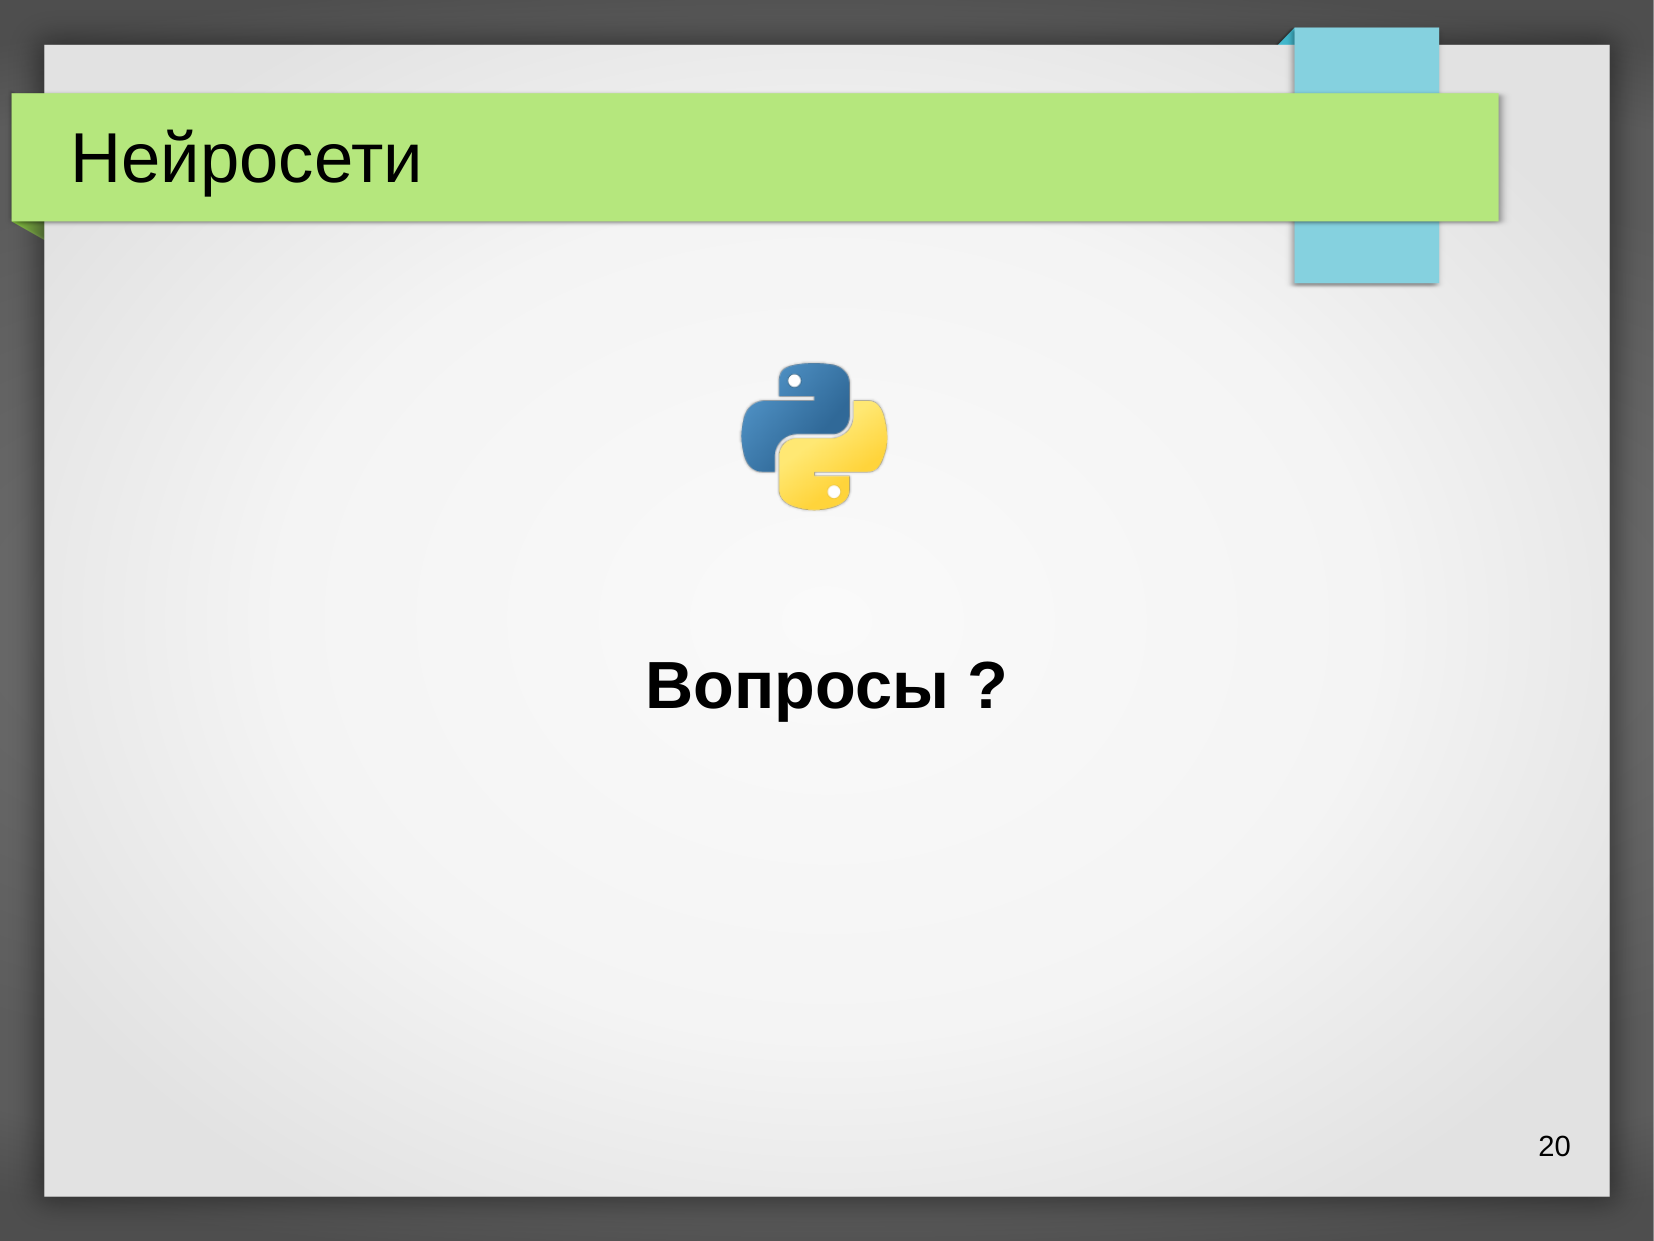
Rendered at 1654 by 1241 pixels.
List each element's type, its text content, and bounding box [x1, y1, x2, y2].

subtitle Вопросы ? [82, 236, 1571, 1134]
title Нейросети [70, 118, 1205, 199]
picture [0, 0, 1654, 1241]
